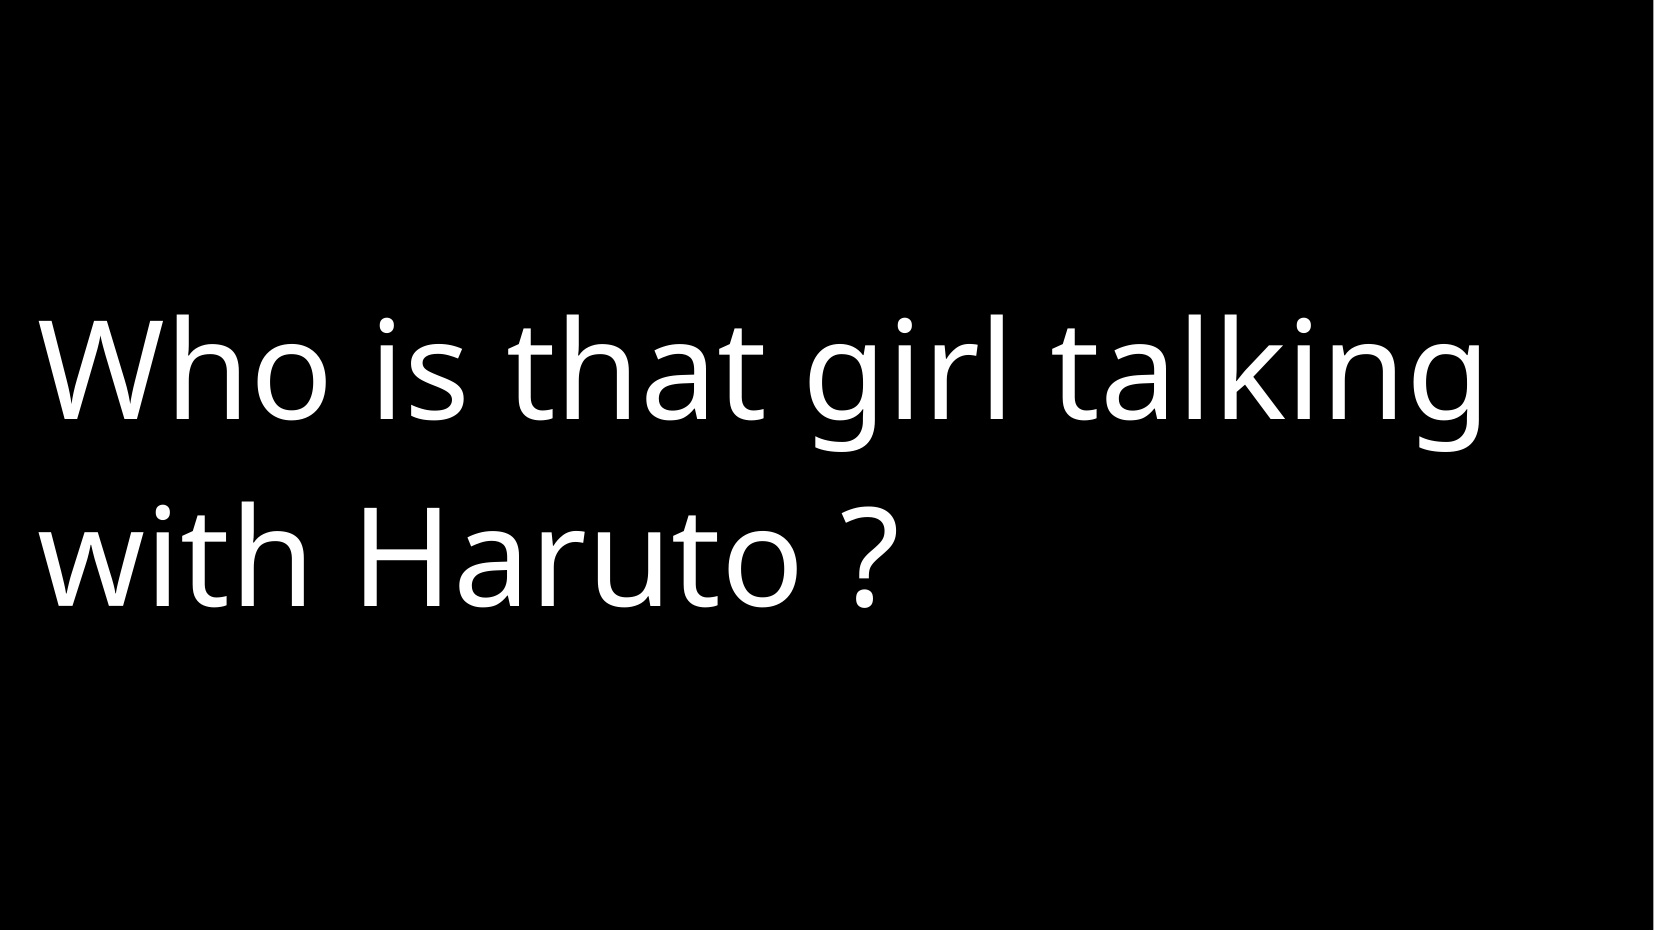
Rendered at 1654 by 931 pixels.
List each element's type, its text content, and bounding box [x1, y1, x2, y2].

title Who is that girl talking with Haruto ? [37, 19, 1612, 900]
